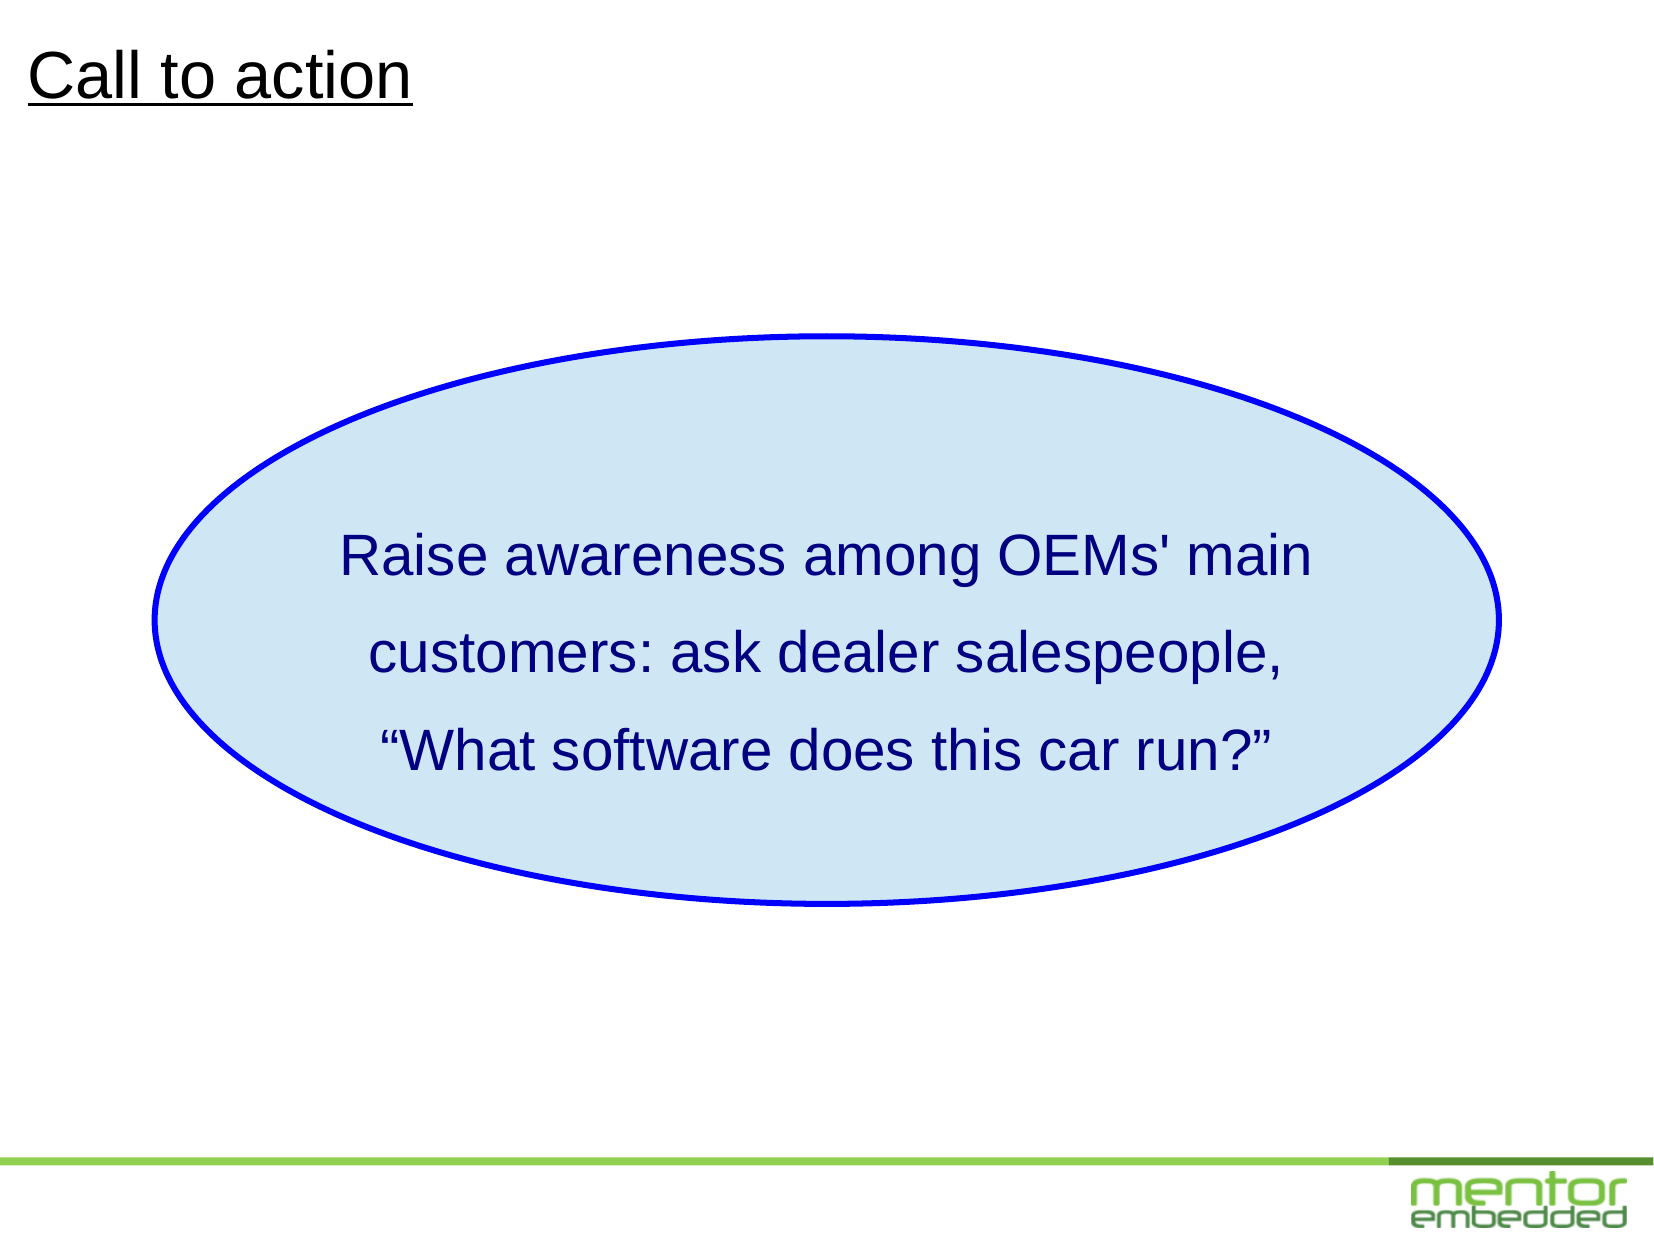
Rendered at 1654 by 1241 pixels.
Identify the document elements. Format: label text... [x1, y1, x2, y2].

picture [1411, 1171, 1627, 1228]
title Call to action [27, 13, 1640, 138]
text_box [154, 336, 1499, 904]
text_box Raise awareness among OEMs' main customers: ask dealer salespeople, “What software does this car run?” [290, 482, 1363, 758]
